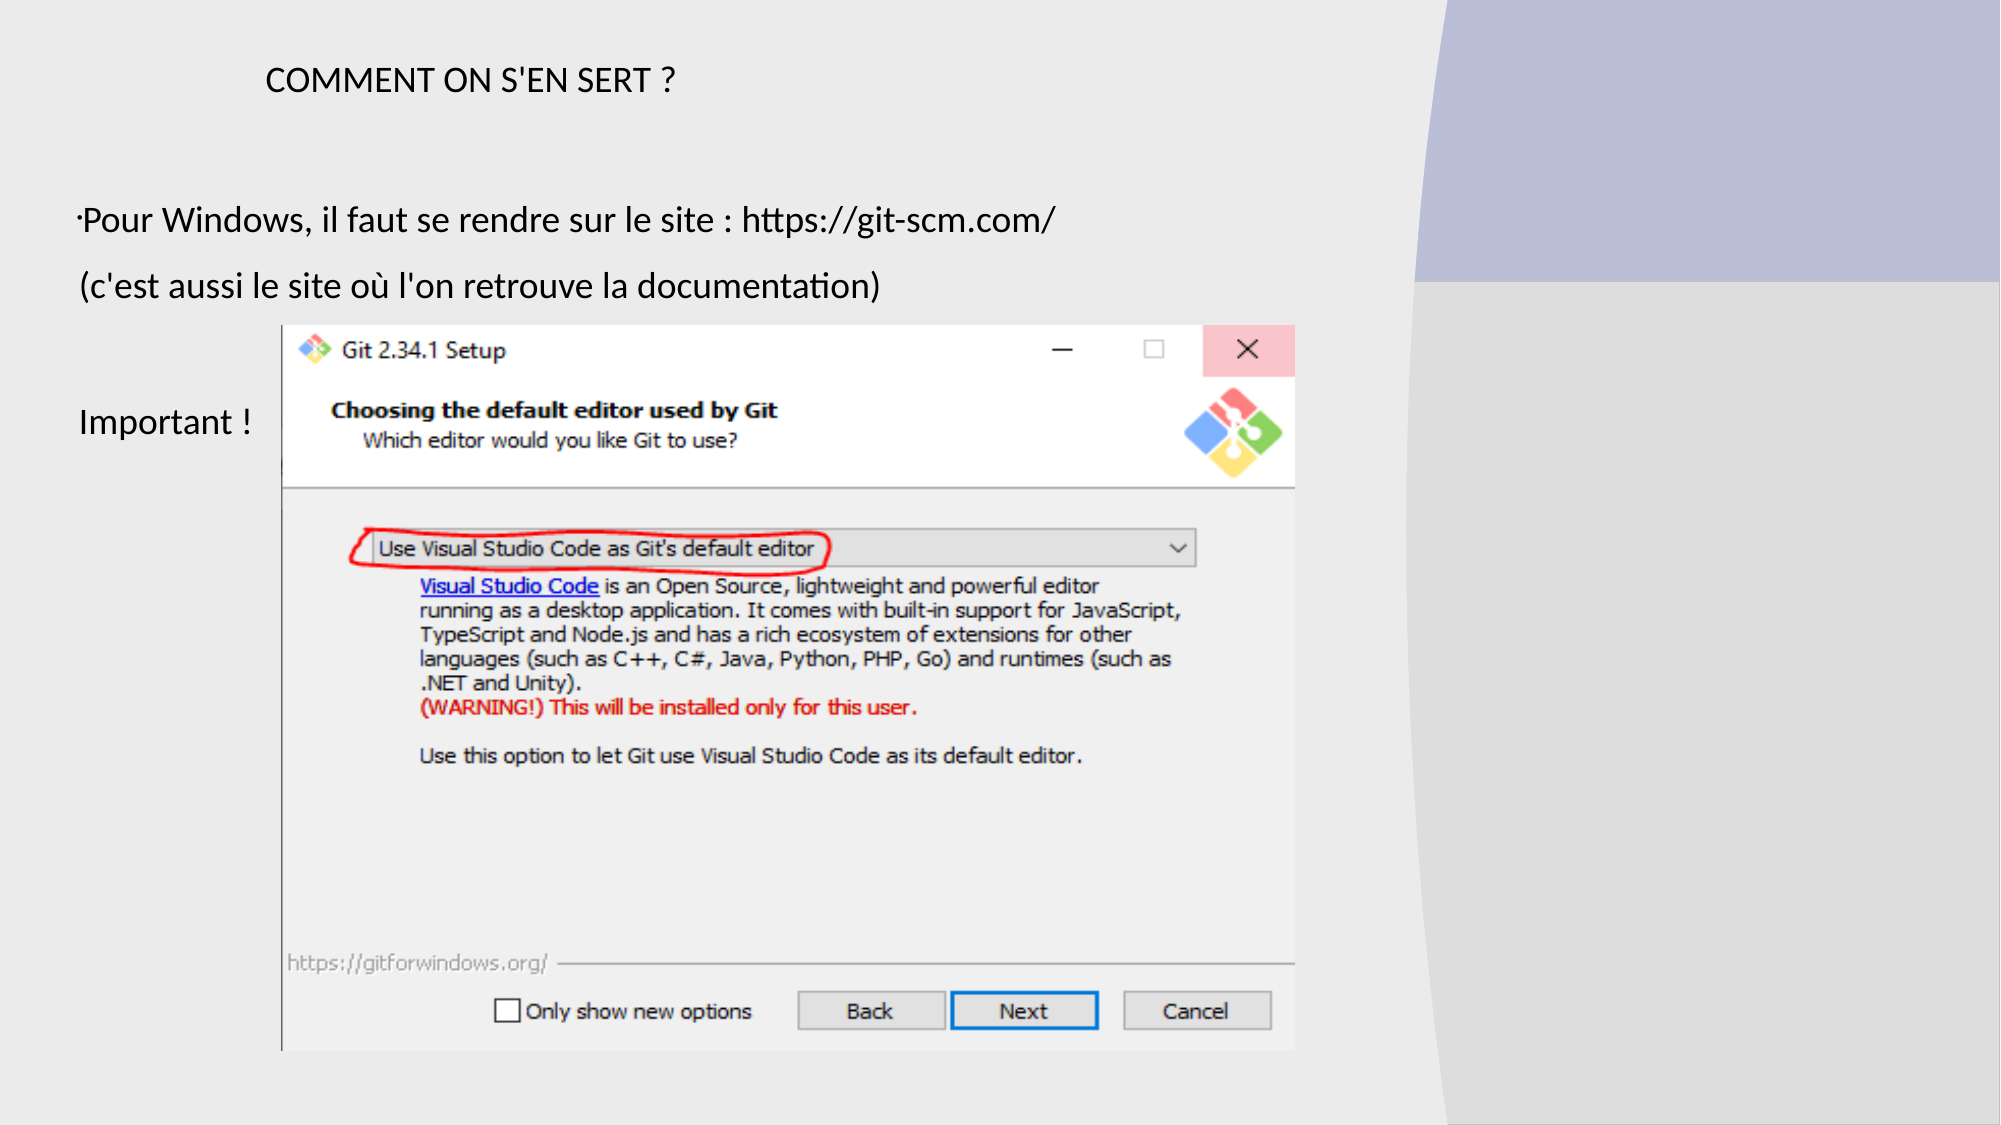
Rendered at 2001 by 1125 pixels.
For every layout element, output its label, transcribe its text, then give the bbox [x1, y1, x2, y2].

text_box [0, 0, 1451, 1125]
title COMMENT ON S'EN SERT ? [60, 53, 881, 244]
picture [281, 325, 1295, 1051]
text_box Pour Windows, il faut se rendre sur le site : https://git-scm.com/ (c'est aussi le site où l'on retrouve la documentation) Important ! [76, 172, 1106, 442]
